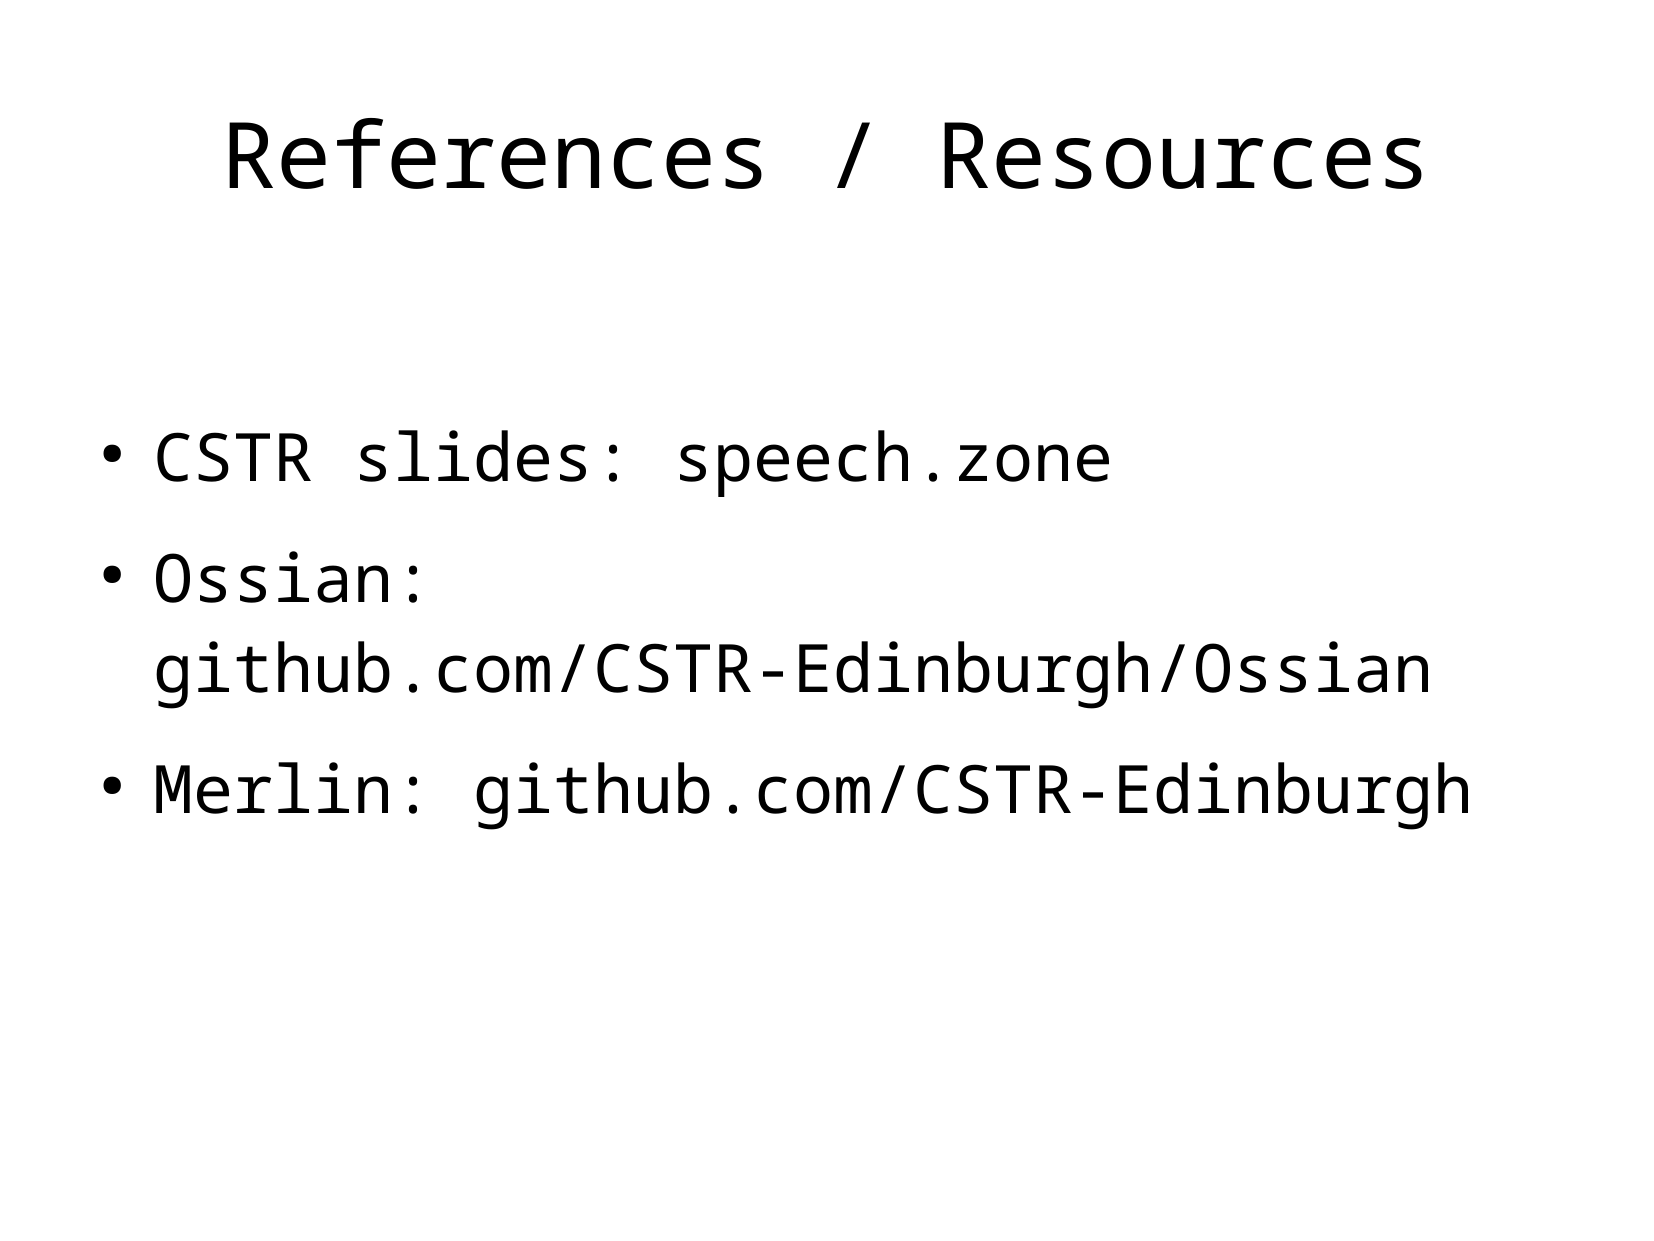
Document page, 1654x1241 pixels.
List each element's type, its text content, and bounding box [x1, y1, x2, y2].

title References / Resources [82, 49, 1571, 257]
list CSTR slides: speech.zone Ossian: github.com/CSTR-Edinburgh/Ossian Merlin: github.com/CSTR-Edinburgh [82, 290, 1571, 1010]
